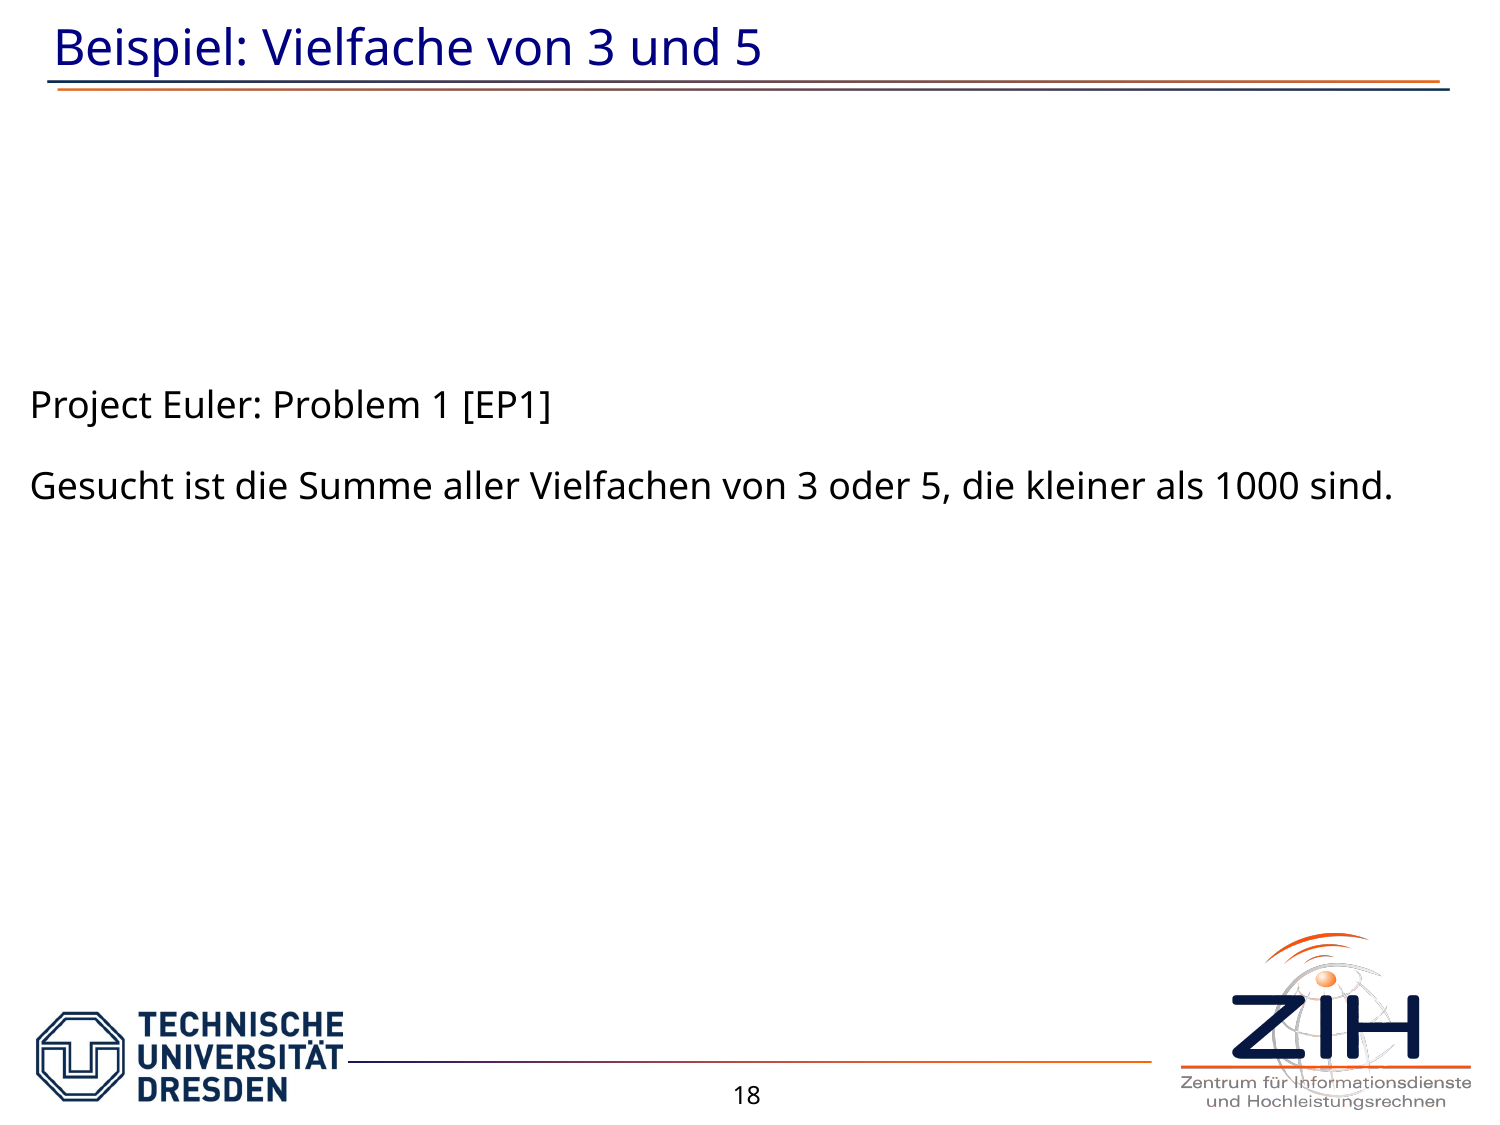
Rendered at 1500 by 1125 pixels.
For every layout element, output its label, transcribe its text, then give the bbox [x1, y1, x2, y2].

picture [47, 80, 1450, 91]
picture [35, 1011, 343, 1102]
picture [1181, 933, 1471, 1110]
title Beispiel: Vielfache von 3 und 5 [53, 12, 1453, 81]
list Project Euler: Problem 1 [EP1] Gesucht ist die Summe aller Vielfachen von 3 oder 5, die kleiner als 1000 sind. [29, 118, 1418, 771]
